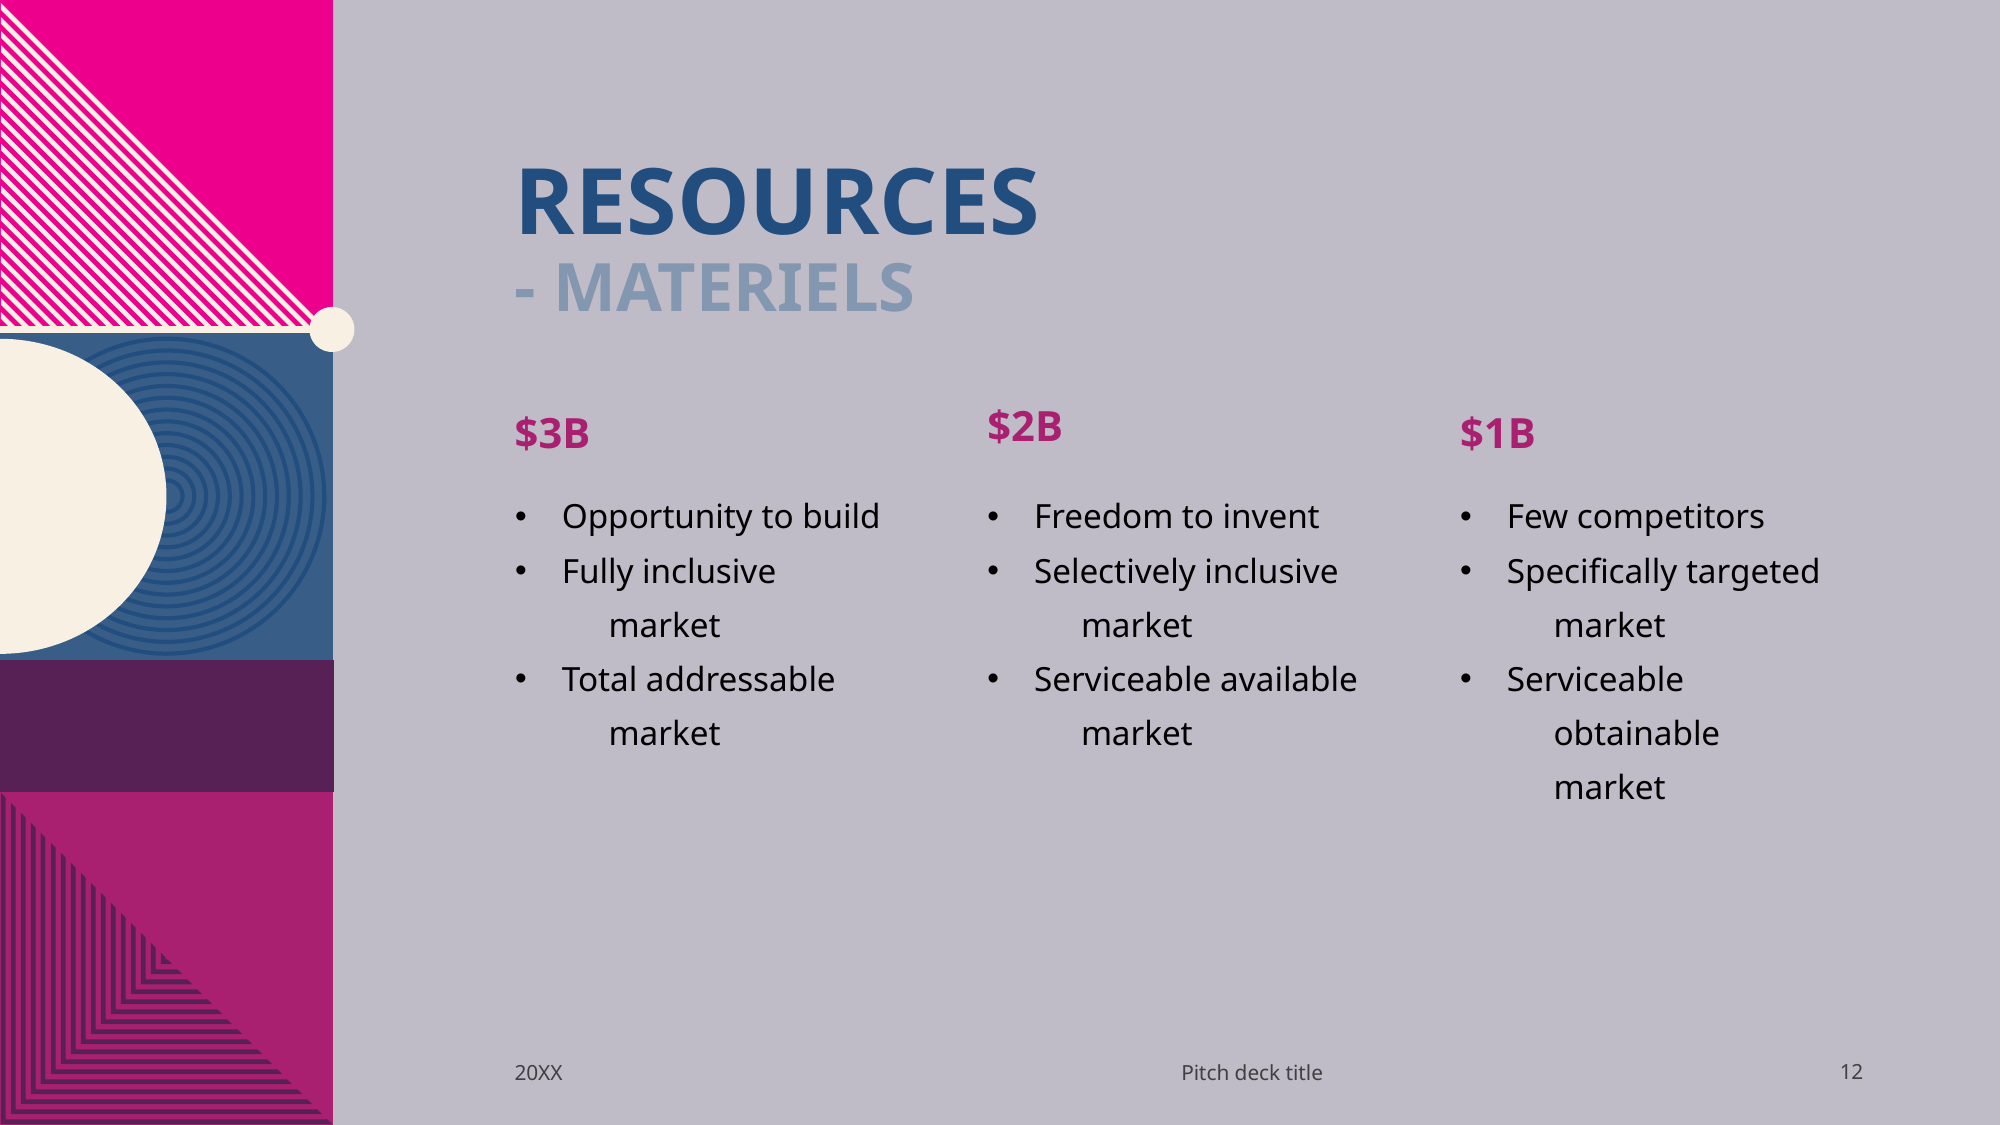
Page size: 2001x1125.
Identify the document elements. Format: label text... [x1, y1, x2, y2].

list $3B [499, 397, 905, 473]
list Opportunity to build Fully inclusive market Total addressable market [500, 473, 906, 924]
list Freedom to invent Selectively inclusive market Serviceable available market [972, 473, 1378, 924]
text_box 20XX [499, 1042, 680, 1103]
title Resources - Materiels [499, 147, 1850, 365]
text_box [1824, 1042, 1900, 1103]
list $1B [1445, 397, 1851, 473]
text_box Pitch deck title [1064, 1041, 1440, 1102]
list Few competitors Specifically targeted market Serviceable obtainable market [1445, 473, 1851, 924]
list $2B [972, 397, 1378, 473]
